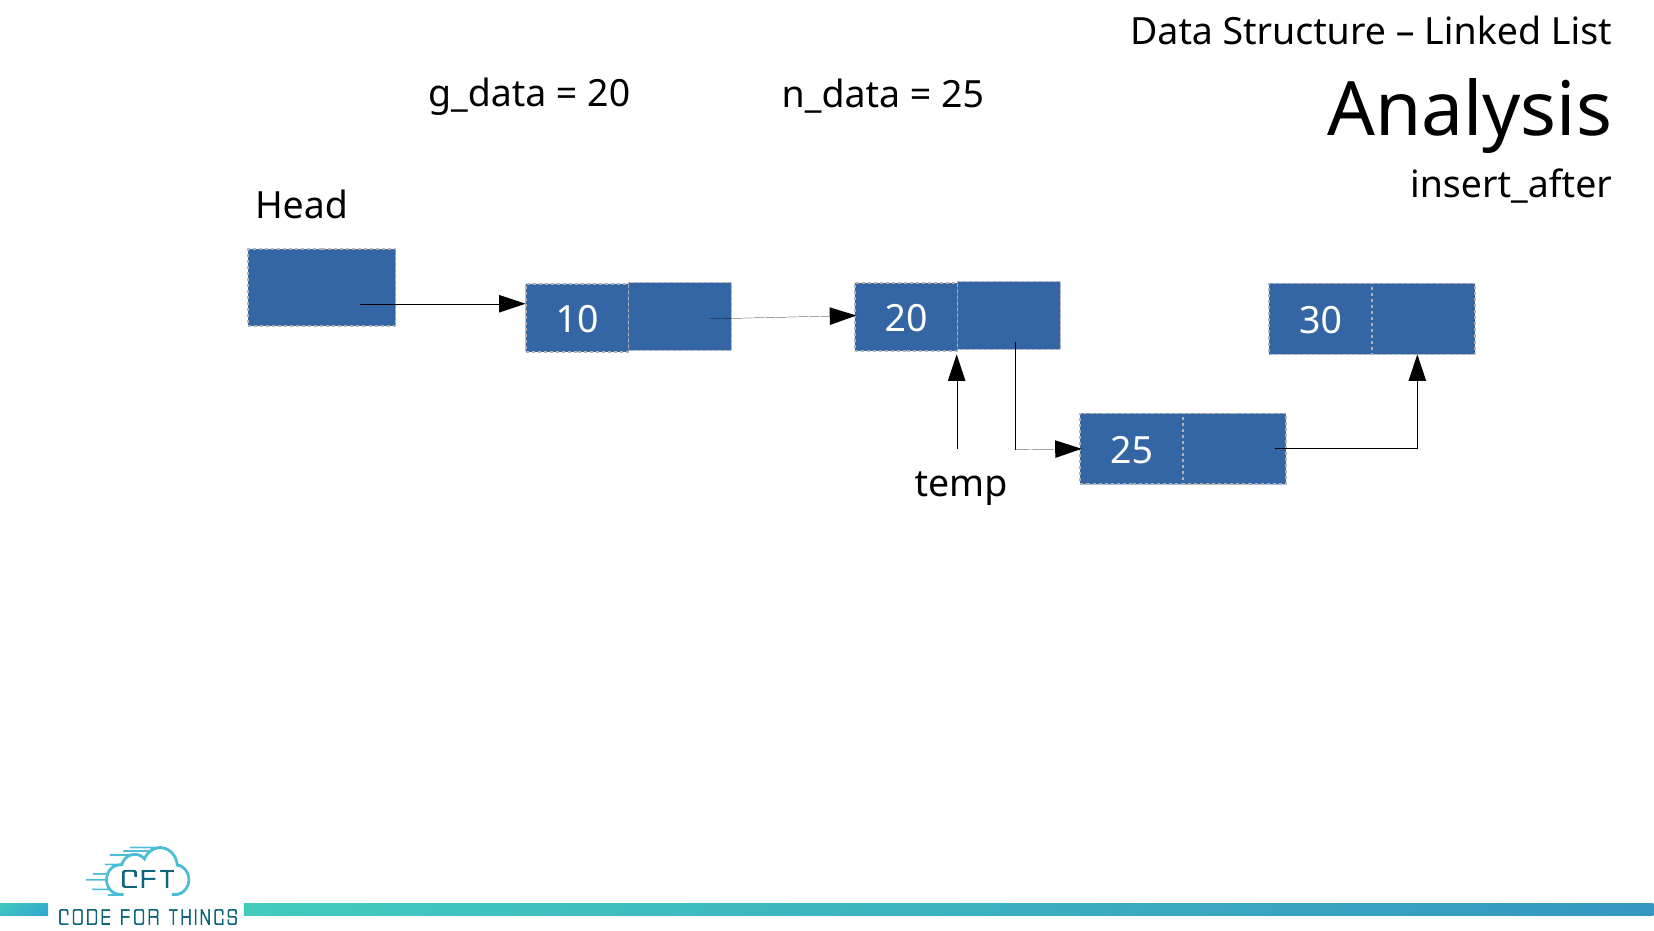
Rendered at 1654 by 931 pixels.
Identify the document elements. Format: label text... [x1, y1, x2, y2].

text_box n_data = 25 [766, 59, 1052, 130]
title Data Structure – Linked List Analysis insert_after [1093, 0, 1613, 216]
text_box [1184, 413, 1286, 485]
text_box 25 [1080, 413, 1184, 485]
text_box 20 [854, 283, 958, 351]
text_box [248, 251, 396, 326]
picture [59, 846, 237, 925]
text_box Head [240, 171, 407, 251]
text_box [1373, 283, 1475, 355]
text_box 30 [1269, 283, 1373, 355]
text_box temp [899, 449, 1063, 520]
text_box [957, 281, 1061, 350]
text_box [628, 282, 732, 351]
text_box 10 [525, 283, 629, 352]
text_box g_data = 20 [413, 59, 766, 130]
